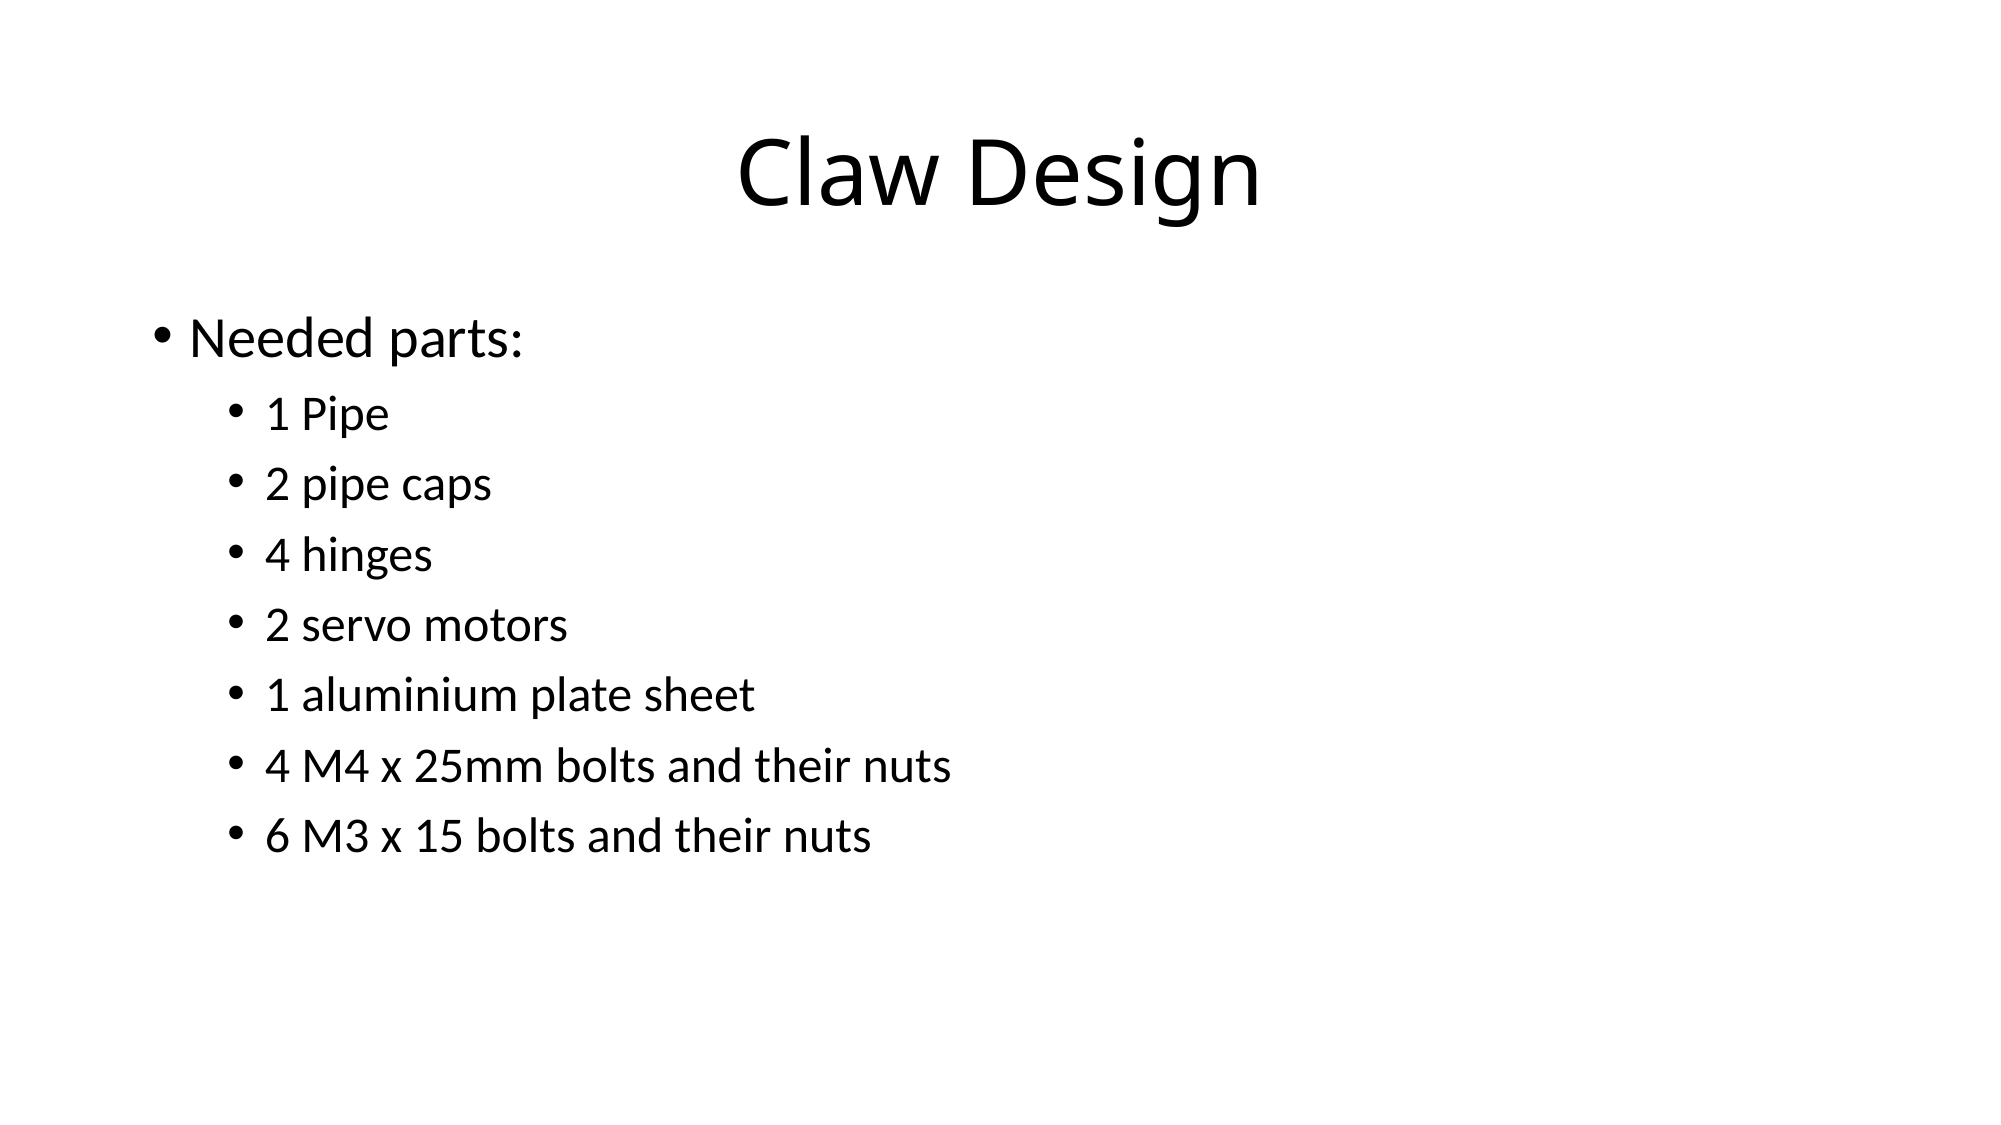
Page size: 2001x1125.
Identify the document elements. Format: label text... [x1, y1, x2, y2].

title Claw Design [137, 59, 1863, 278]
list Needed parts: 1 Pipe 2 pipe caps 4 hinges 2 servo motors 1 aluminium plate sheet 4 M4 x 25mm bolts and their nuts 6 M3 x 15 bolts and their nuts [137, 299, 1863, 1014]
